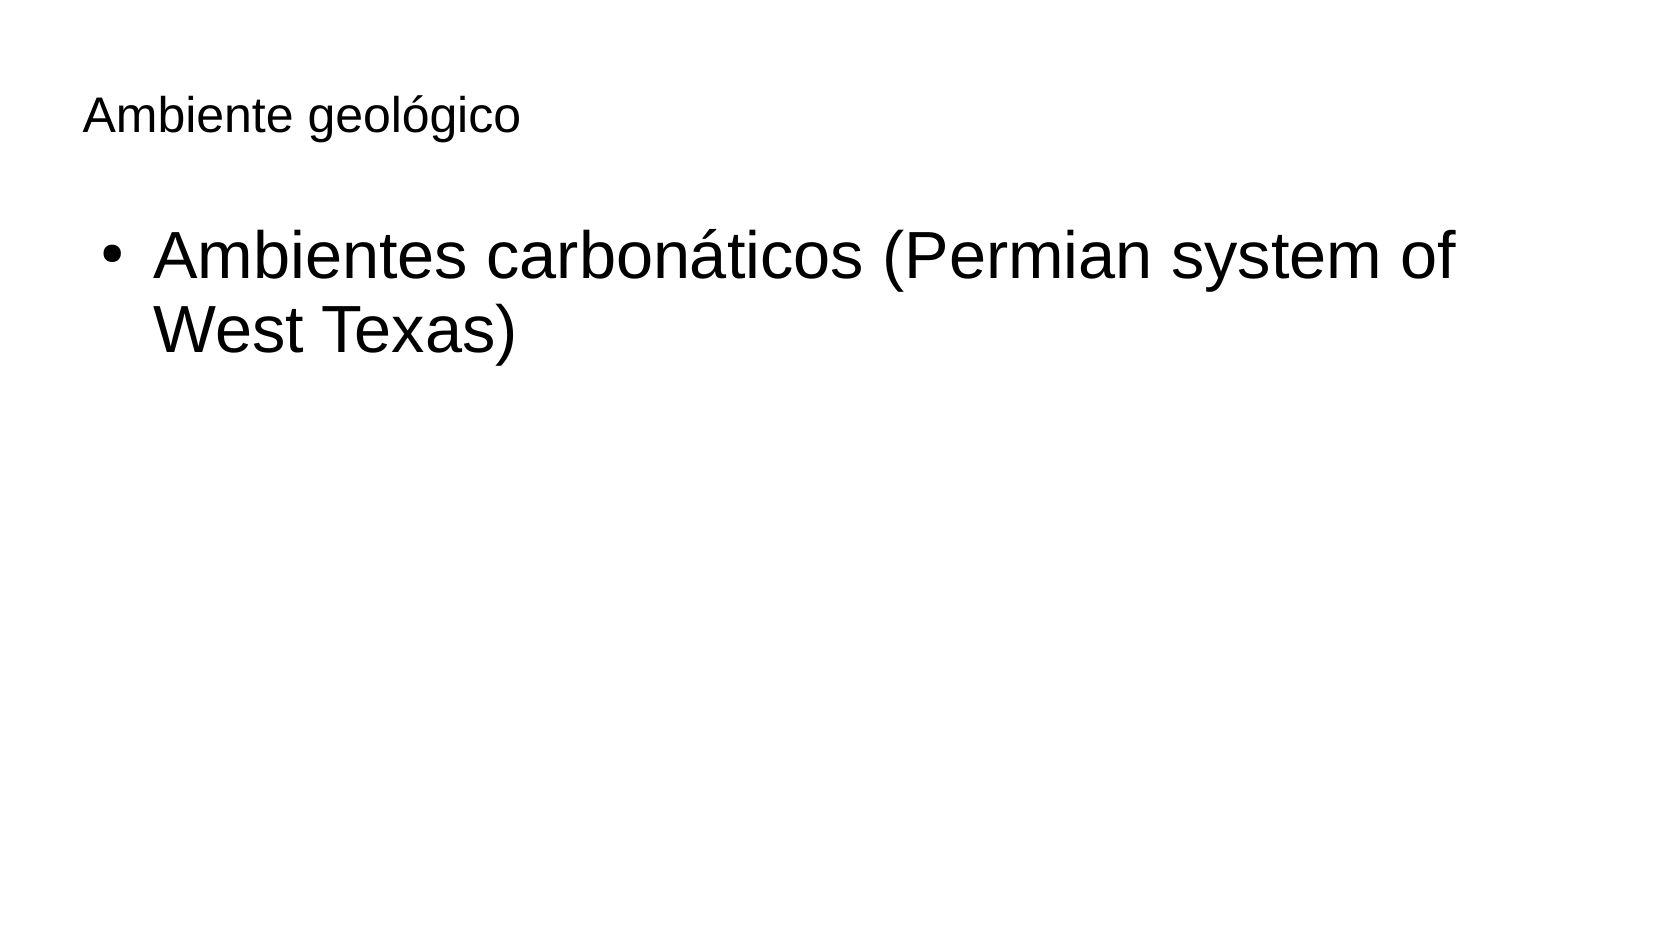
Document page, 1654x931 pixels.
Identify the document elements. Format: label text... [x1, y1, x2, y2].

list Ambientes carbonáticos (Permian system of West Texas) [82, 217, 1571, 758]
title Ambiente geológico [82, 37, 1571, 193]
